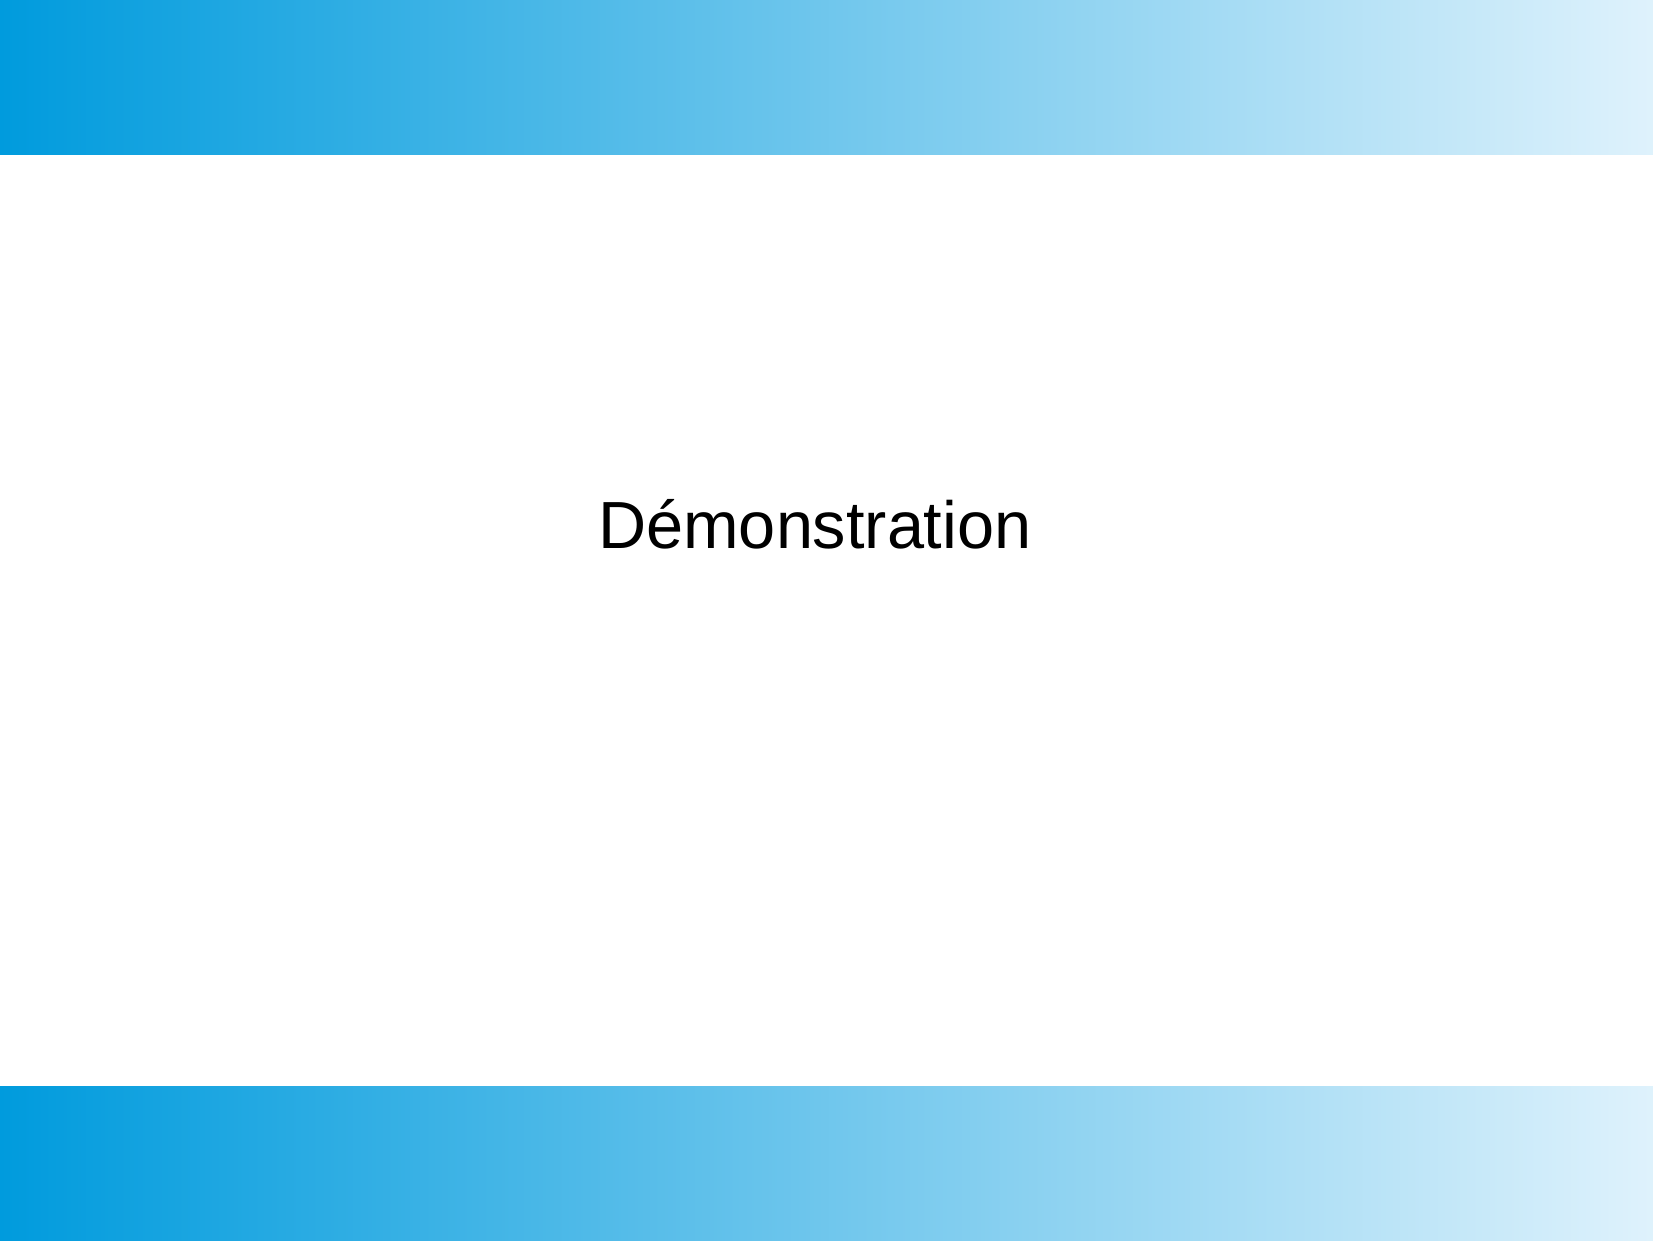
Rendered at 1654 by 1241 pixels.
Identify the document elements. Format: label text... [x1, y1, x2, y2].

subtitle Démonstration [70, 165, 1560, 885]
